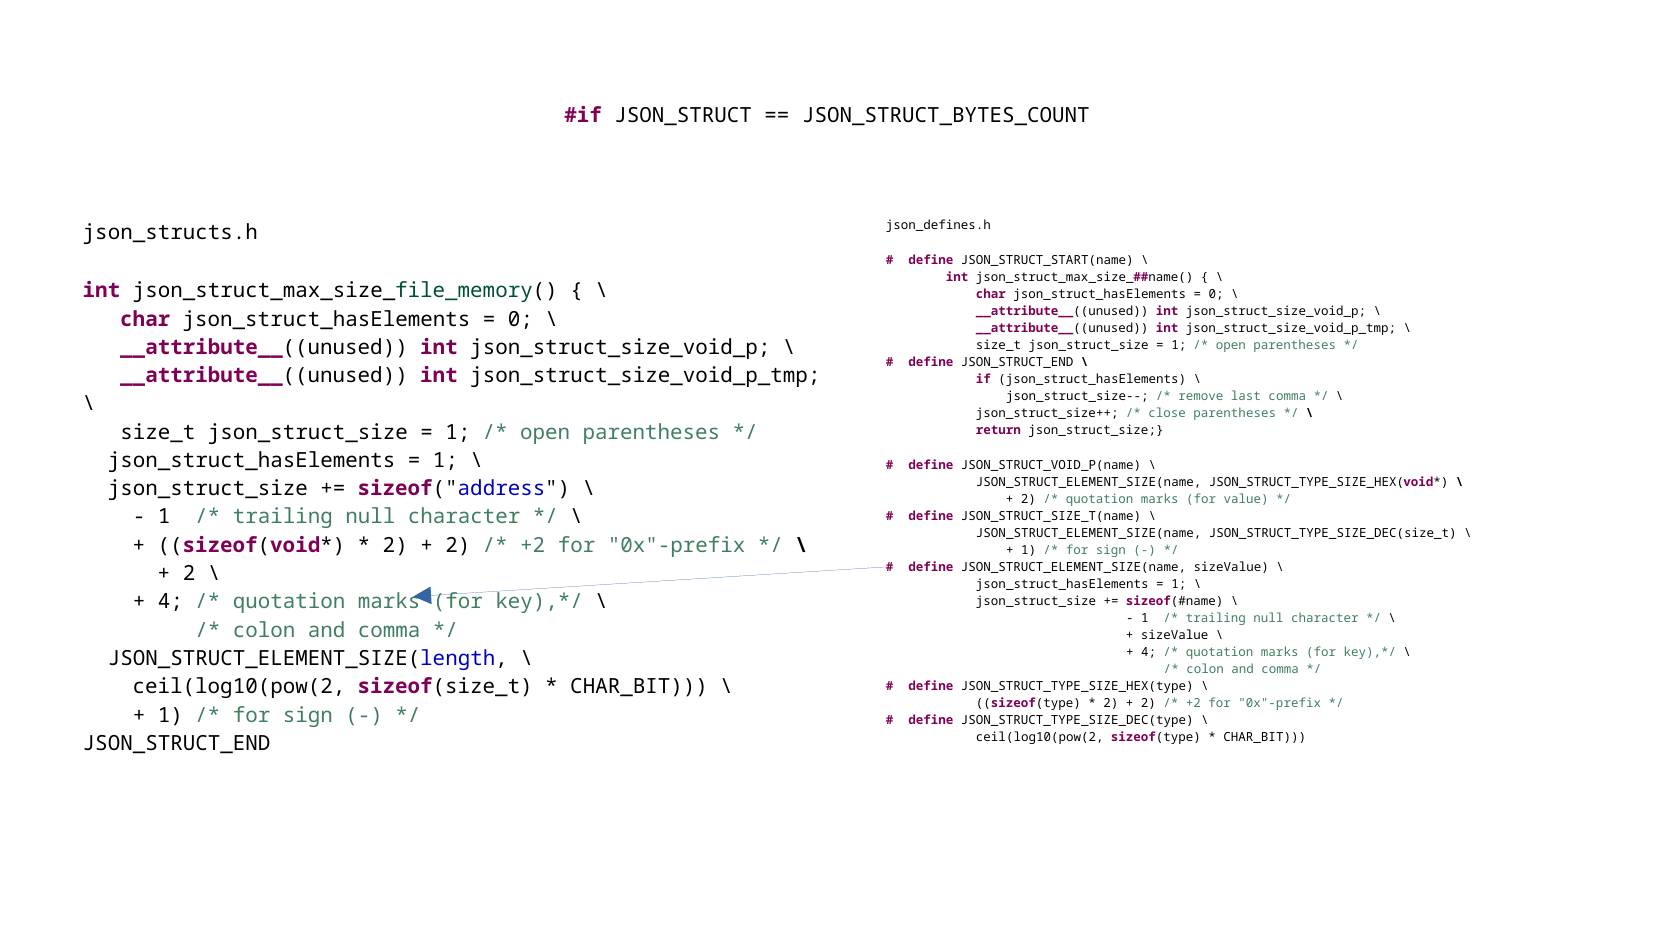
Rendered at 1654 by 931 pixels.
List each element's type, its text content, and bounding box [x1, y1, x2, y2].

list json_defines.h # define JSON_STRUCT_START(name) \ int json_struct_max_size_##name() { \ char json_struct_hasElements = 0; \ __attribute__((unused)) int json_struct_size_void_p; \ __attribute__((unused)) int json_struct_size_void_p_tmp; \ size_t json_struct_size = 1; /* open parentheses */ # define JSON_STRUCT_END \ if (json_struct_hasElements) \ json_struct_size--; /* remove last comma */ \ json_struct_size++; /* close parentheses */ \ return json_struct_size;} # define JSON_STRUCT_VOID_P(name) \ JSON_STRUCT_ELEMENT_SIZE(name, JSON_STRUCT_TYPE_SIZE_HEX(void*) \ + 2) /* quotation marks (for value) */ # define JSON_STRUCT_SIZE_T(name) \ JSON_STRUCT_ELEMENT_SIZE(name, JSON_STRUCT_TYPE_SIZE_DEC(size_t) \ + 1) /* for sign (-) */ # define JSON_STRUCT_ELEMENT_SIZE(name, sizeValue) \ json_struct_hasElements = 1; \ json_struct_size += sizeof(#name) \ - 1 /* trailing null character */ \ + sizeValue \ + 4; /* quotation marks (for key),*/ \ /* colon and comma */ # define JSON_STRUCT_TYPE_SIZE_HEX(type) \ ((sizeof(type) * 2) + 2) /* +2 for "0x"-prefix */ # define JSON_STRUCT_TYPE_SIZE_DEC(type) \ ceil(log10(pow(2, sizeof(type) * CHAR_BIT))) [885, 216, 1571, 756]
list json_structs.h int json_struct_max_size_file_memory() { \ char json_struct_hasElements = 0; \ __attribute__((unused)) int json_struct_size_void_p; \ __attribute__((unused)) int json_struct_size_void_p_tmp; \ size_t json_struct_size = 1; /* open parentheses */ json_struct_hasElements = 1; \ json_struct_size += sizeof("address") \ - 1 /* trailing null character */ \ + ((sizeof(void*) * 2) + 2) /* +2 for "0x"-prefix */ \ + 2 \ + 4; /* quotation marks (for key),*/ \ /* colon and comma */ JSON_STRUCT_ELEMENT_SIZE(length, \ ceil(log10(pow(2, sizeof(size_t) * CHAR_BIT))) \ + 1) /* for sign (-) */ JSON_STRUCT_END [82, 217, 827, 758]
title #if JSON_STRUCT == JSON_STRUCT_BYTES_COUNT [82, 37, 1571, 193]
